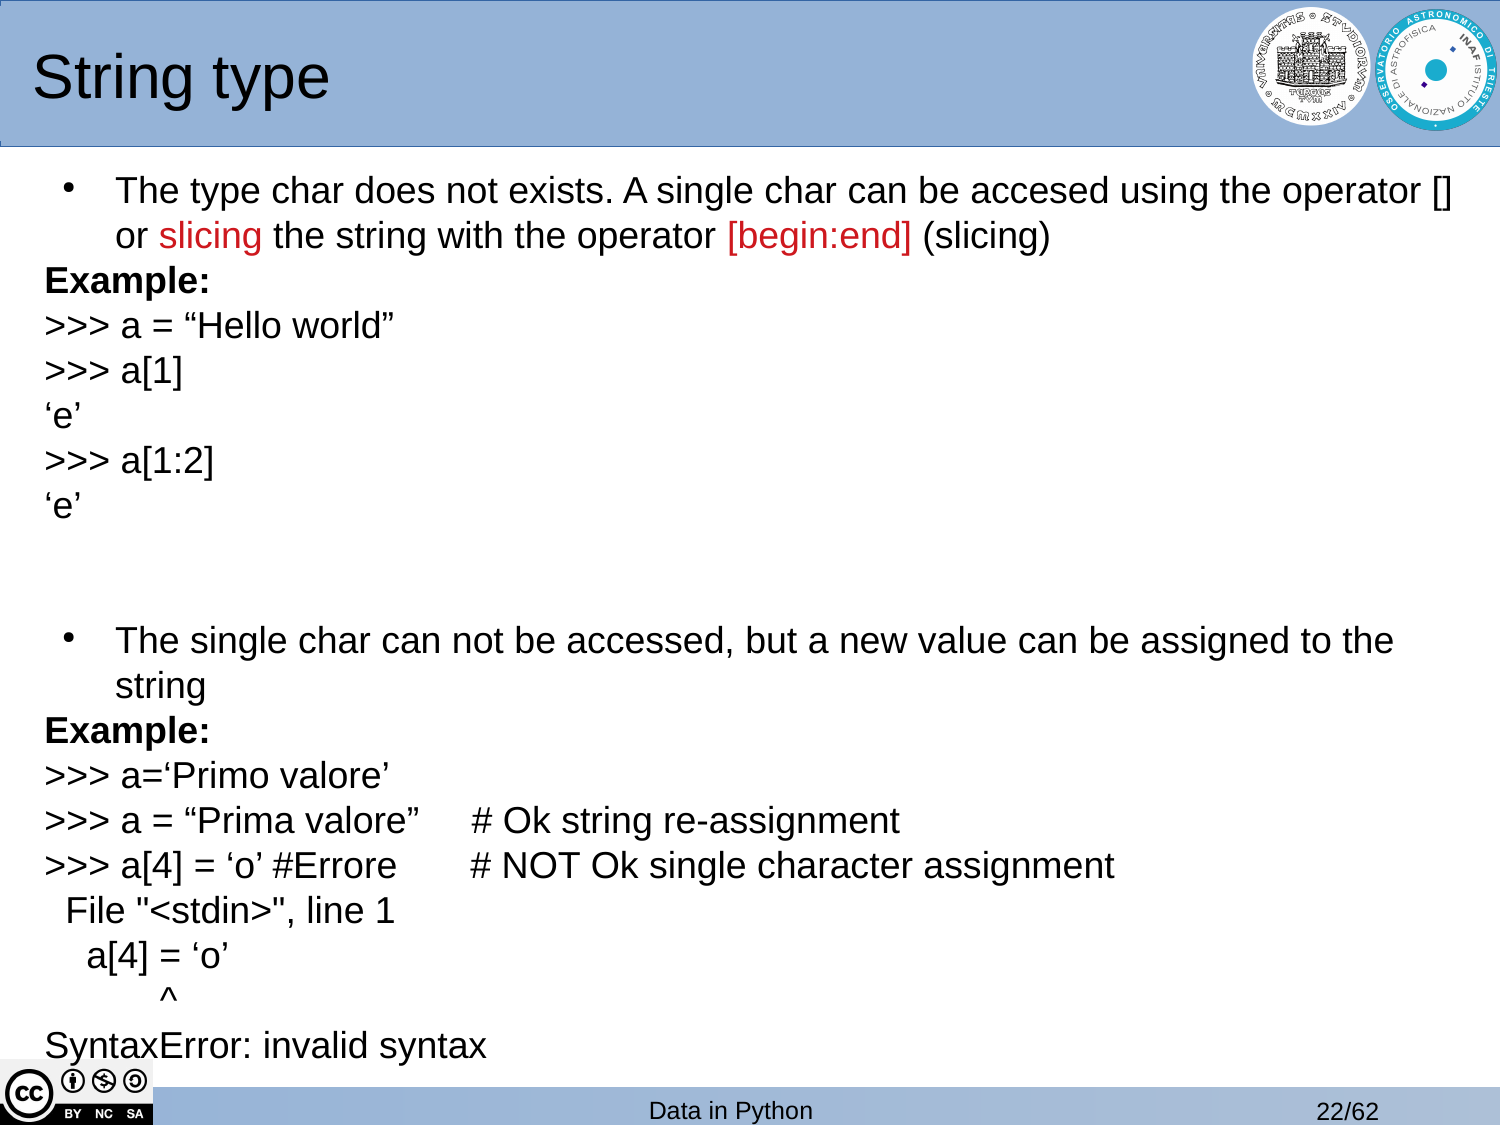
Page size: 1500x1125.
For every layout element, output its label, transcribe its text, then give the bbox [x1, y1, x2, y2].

text_box String type [0, 5, 1253, 141]
picture [0, 1059, 153, 1125]
list The type char does not exists. A single char can be accesed using the operator [] or slicing the string with the operator [begin:end] (slicing) Example: >>> a = “Hello world” >>> a[1] ‘e’ >>> a[1:2] ‘e’ The single char can not be accessed, but a new value can be assigned to the string Example: >>> a=‘Primo valore’ >>> a = “Prima valore” # Ok string re-assignment >>> a[4] = ‘o’ #Errore # NOT Ok single character assignment File "<stdin>", line 1 a[4] = ‘o’ ^ SyntaxError: invalid syntax [29, 158, 1500, 1071]
picture [1253, 0, 1500, 156]
